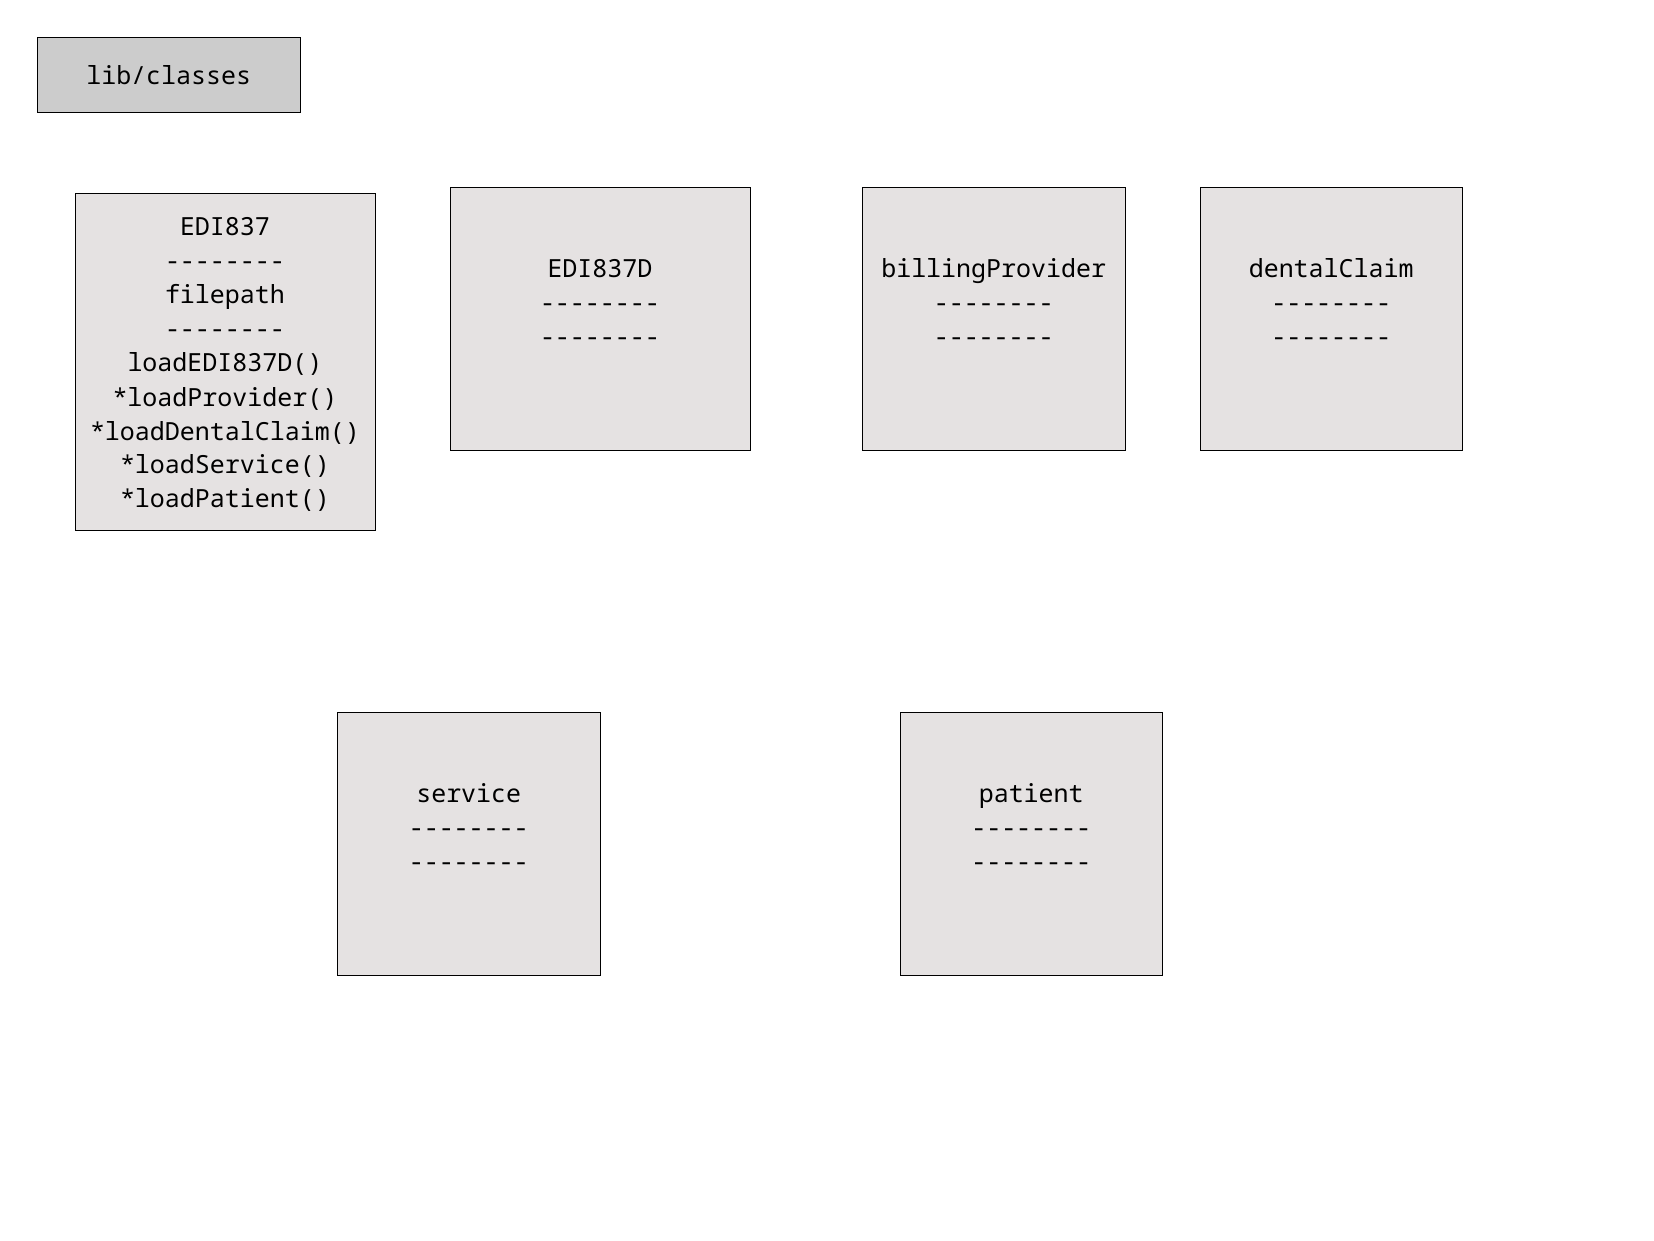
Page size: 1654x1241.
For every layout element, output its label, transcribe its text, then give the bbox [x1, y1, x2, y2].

text_box dentalClaim -------- -------- [1200, 187, 1463, 451]
text_box EDI837D -------- -------- [450, 187, 751, 451]
text_box service -------- -------- [337, 712, 601, 976]
text_box patient -------- -------- [900, 712, 1163, 976]
text_box EDI837 -------- filepath -------- loadEDI837D() *loadProvider() *loadDentalClaim() *loadService() *loadPatient() [75, 193, 376, 531]
text_box billingProvider -------- -------- [862, 187, 1126, 451]
text_box lib/classes [37, 37, 301, 113]
